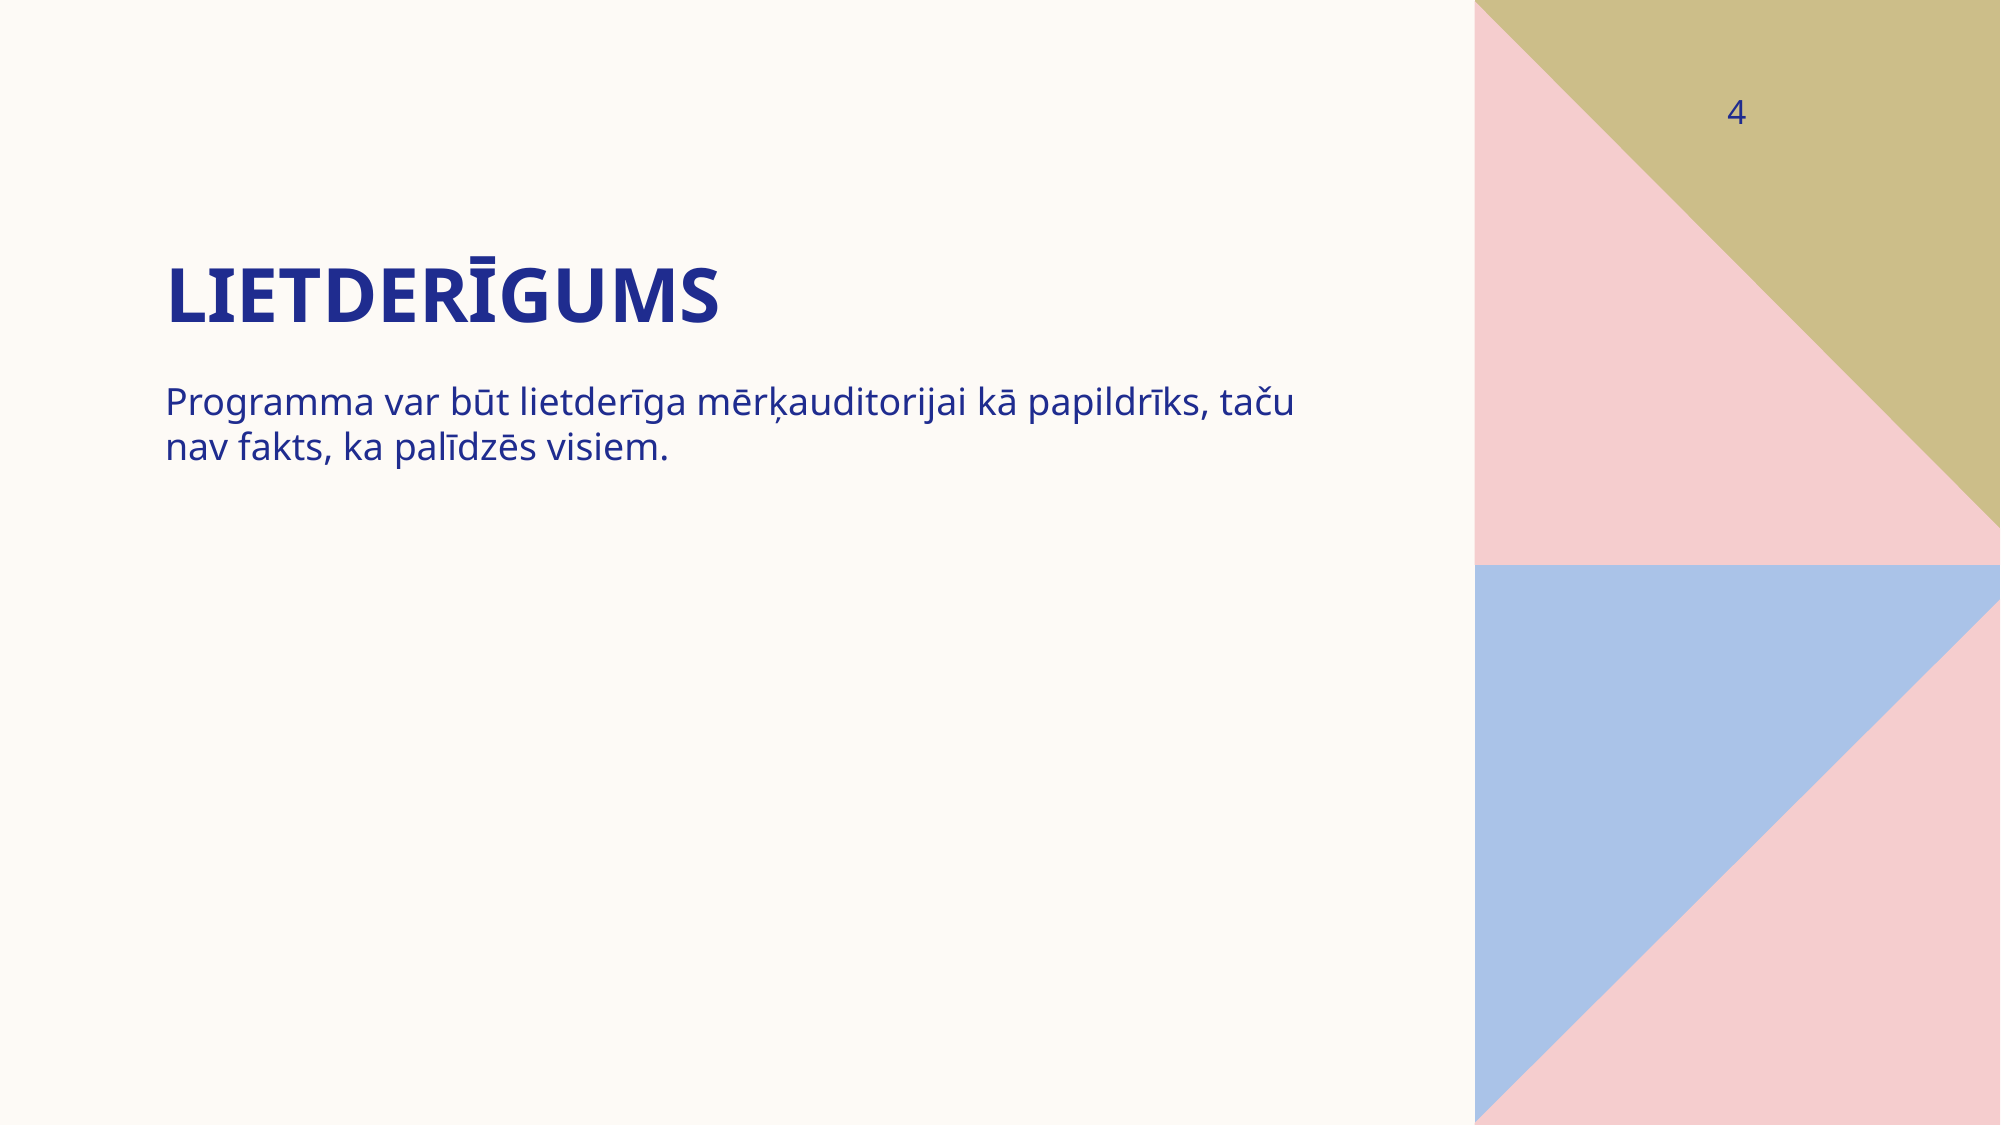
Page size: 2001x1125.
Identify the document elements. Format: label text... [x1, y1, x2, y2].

list Programma var būt lietderīga mērķauditorijai kā papildrīks, taču nav fakts, ka palīdzēs visiem. [150, 377, 1326, 989]
text_box [1712, 75, 1875, 153]
title Lietderīgums [150, 136, 1429, 338]
